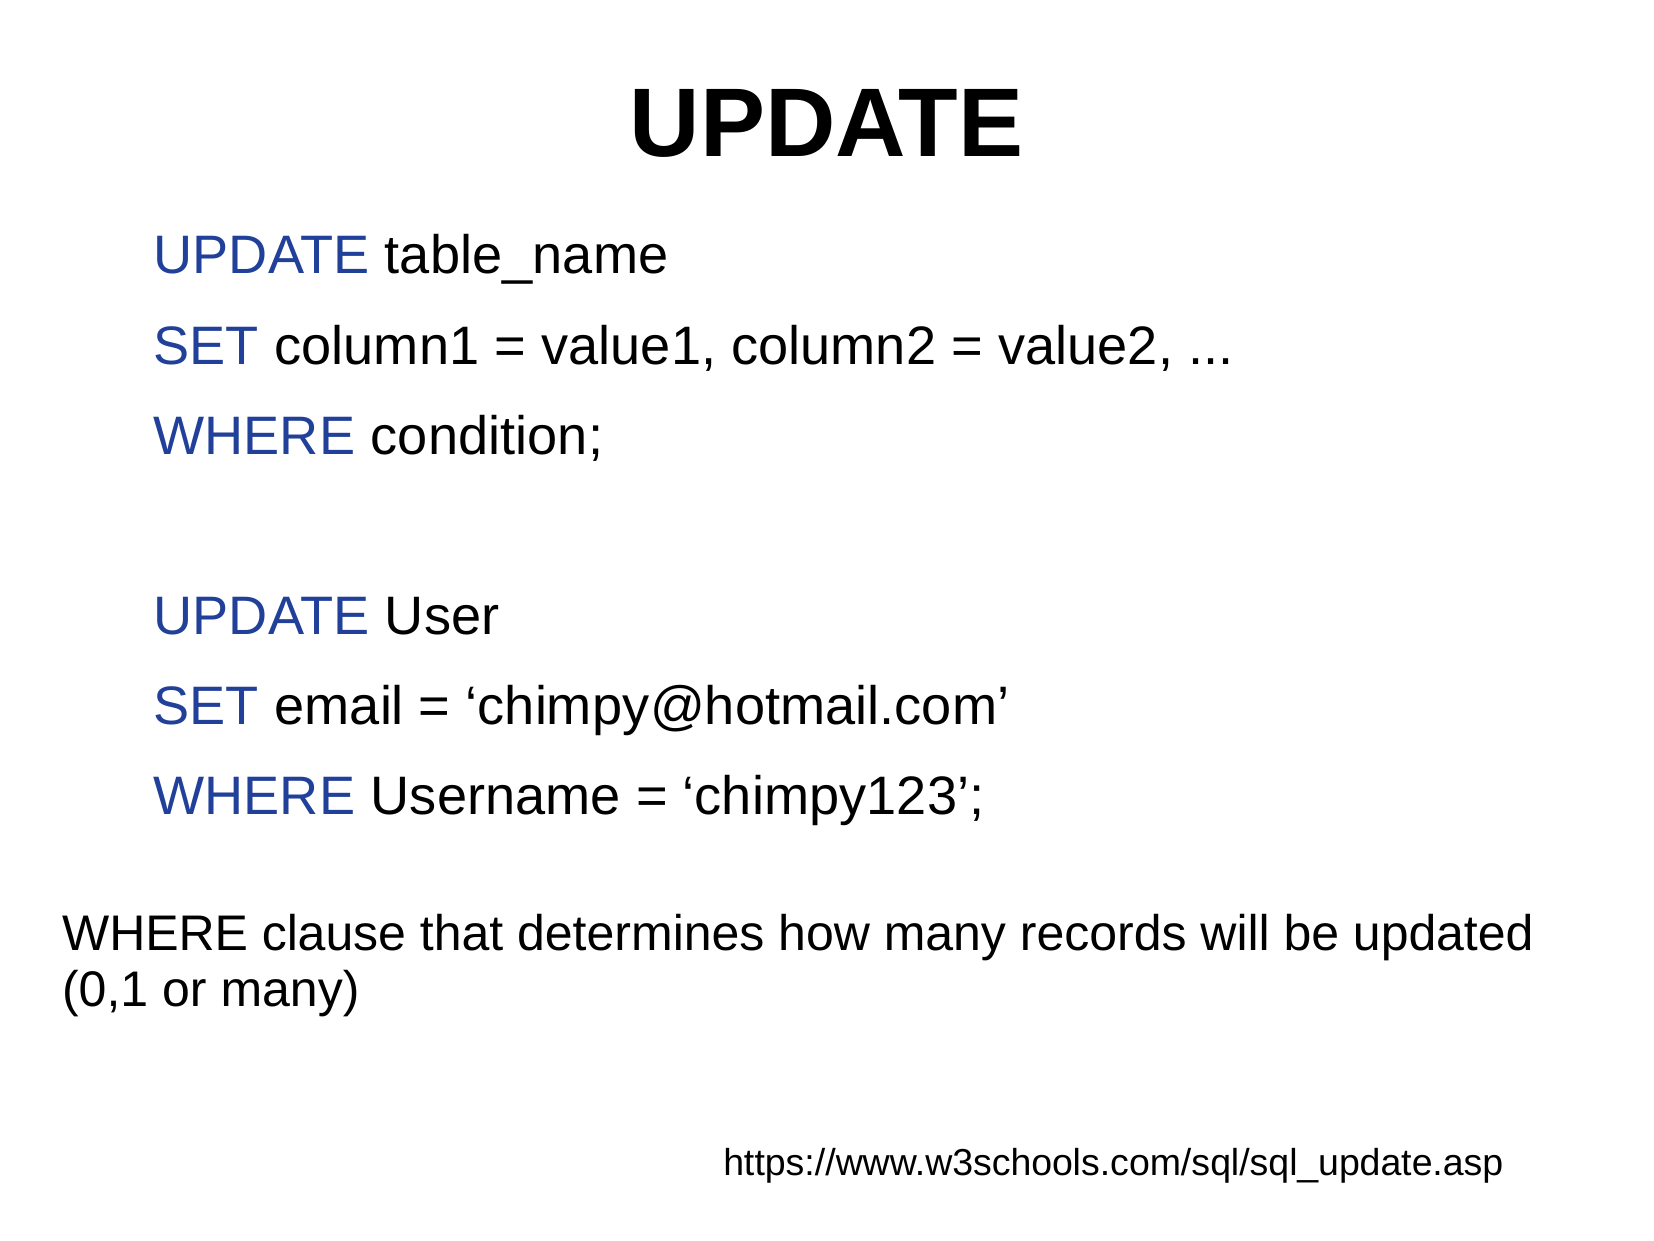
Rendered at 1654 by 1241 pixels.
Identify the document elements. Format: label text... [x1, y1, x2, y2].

text_box https://www.w3schools.com/sql/sql_update.asp [708, 1133, 1619, 1233]
text_box WHERE clause that determines how many records will be updated (0,1 or many) [47, 897, 1607, 1099]
list UPDATE table_name SET column1 = value1, column2 = value2, ... WHERE condition; UPDATE User SET email = ‘chimpy@hotmail.com’ WHERE Username = ‘chimpy123’; [82, 225, 1538, 897]
list UPDATE table_name SET column1 = value1, column2 = value2, ... WHERE condition; UPDATE User SET email = ‘chimpy@hotmail.com’ WHERE Username = ‘chimpy123’; [82, 1099, 1538, 1186]
title UPDATE [82, 49, 1571, 196]
